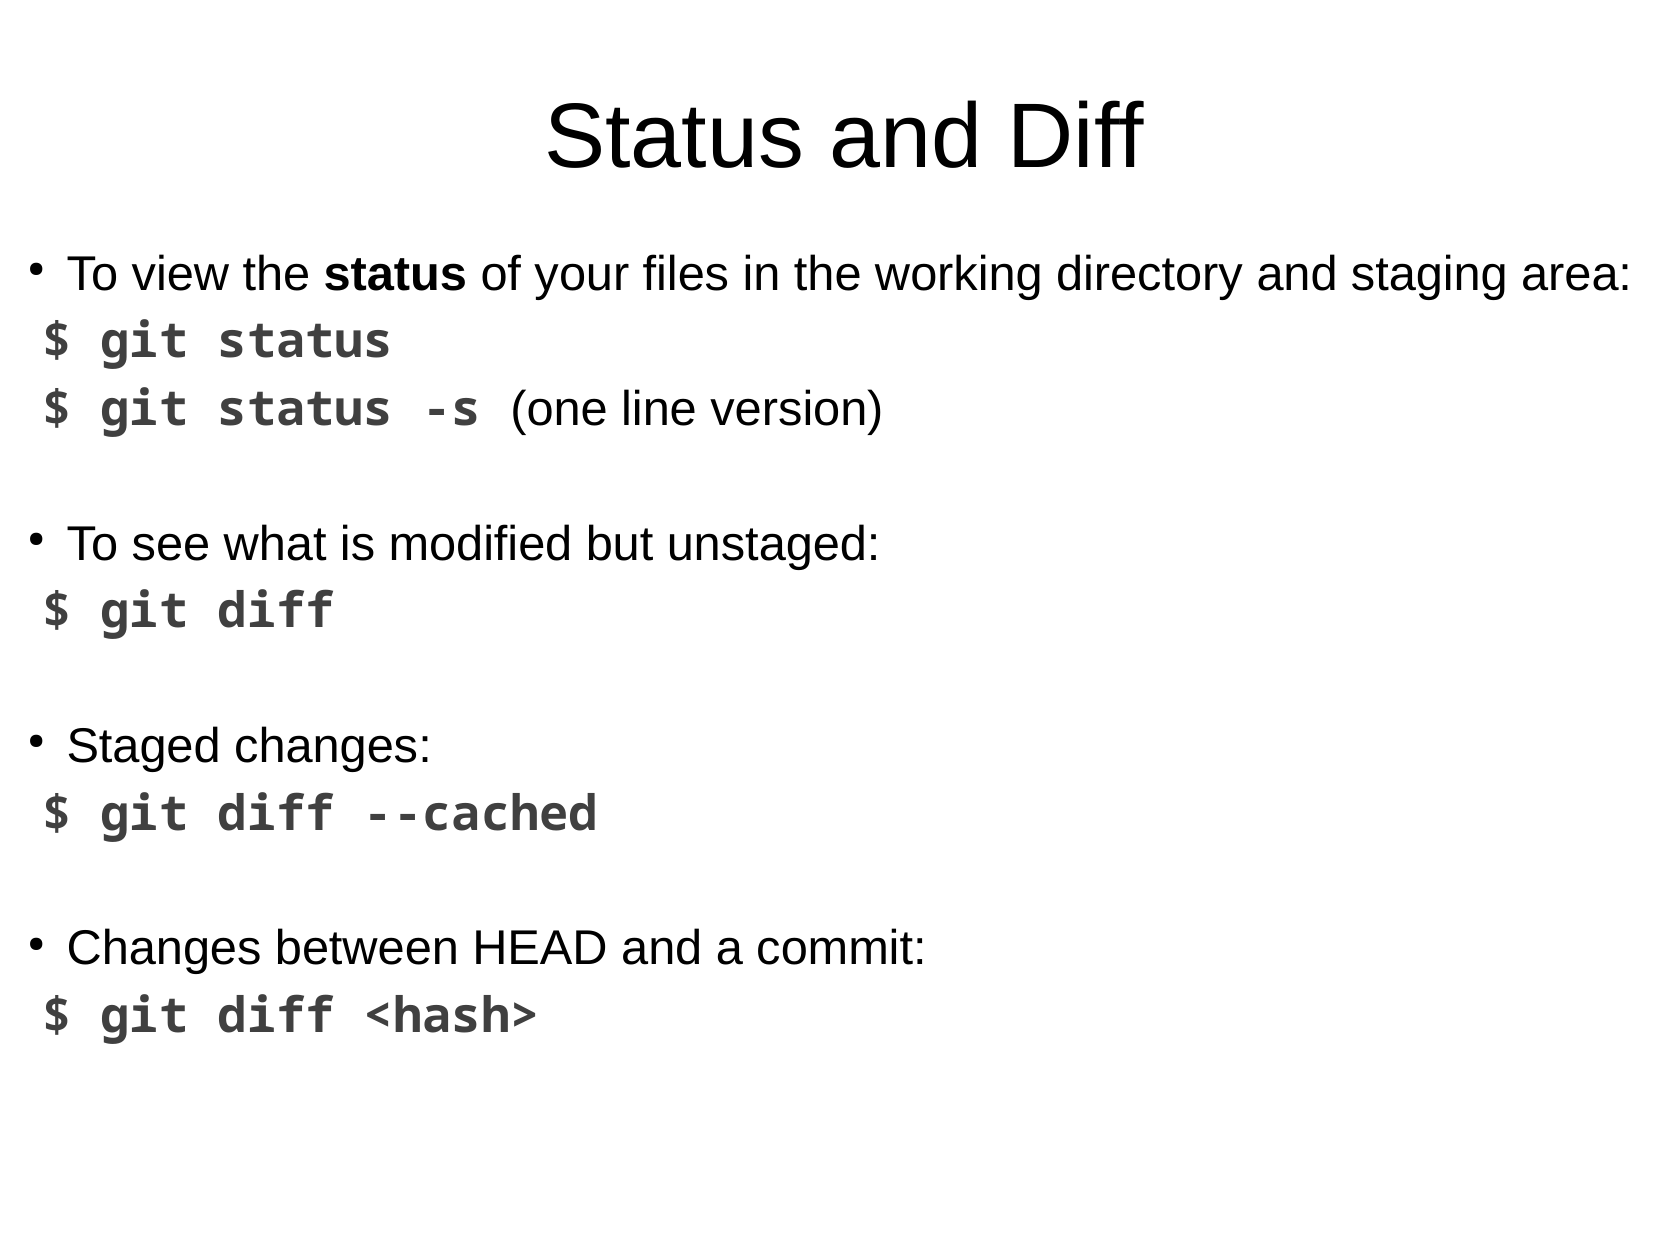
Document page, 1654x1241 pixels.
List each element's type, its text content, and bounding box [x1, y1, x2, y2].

title Status and Diff [0, 27, 1654, 234]
list To view the status of your files in the working directory and staging area: $ git status $ git status -s (one line version) To see what is modified but unstaged: $ git diff Staged changes: $ git diff --cached Changes between HEAD and a commit: $ git diff <hash> [0, 234, 1654, 1061]
